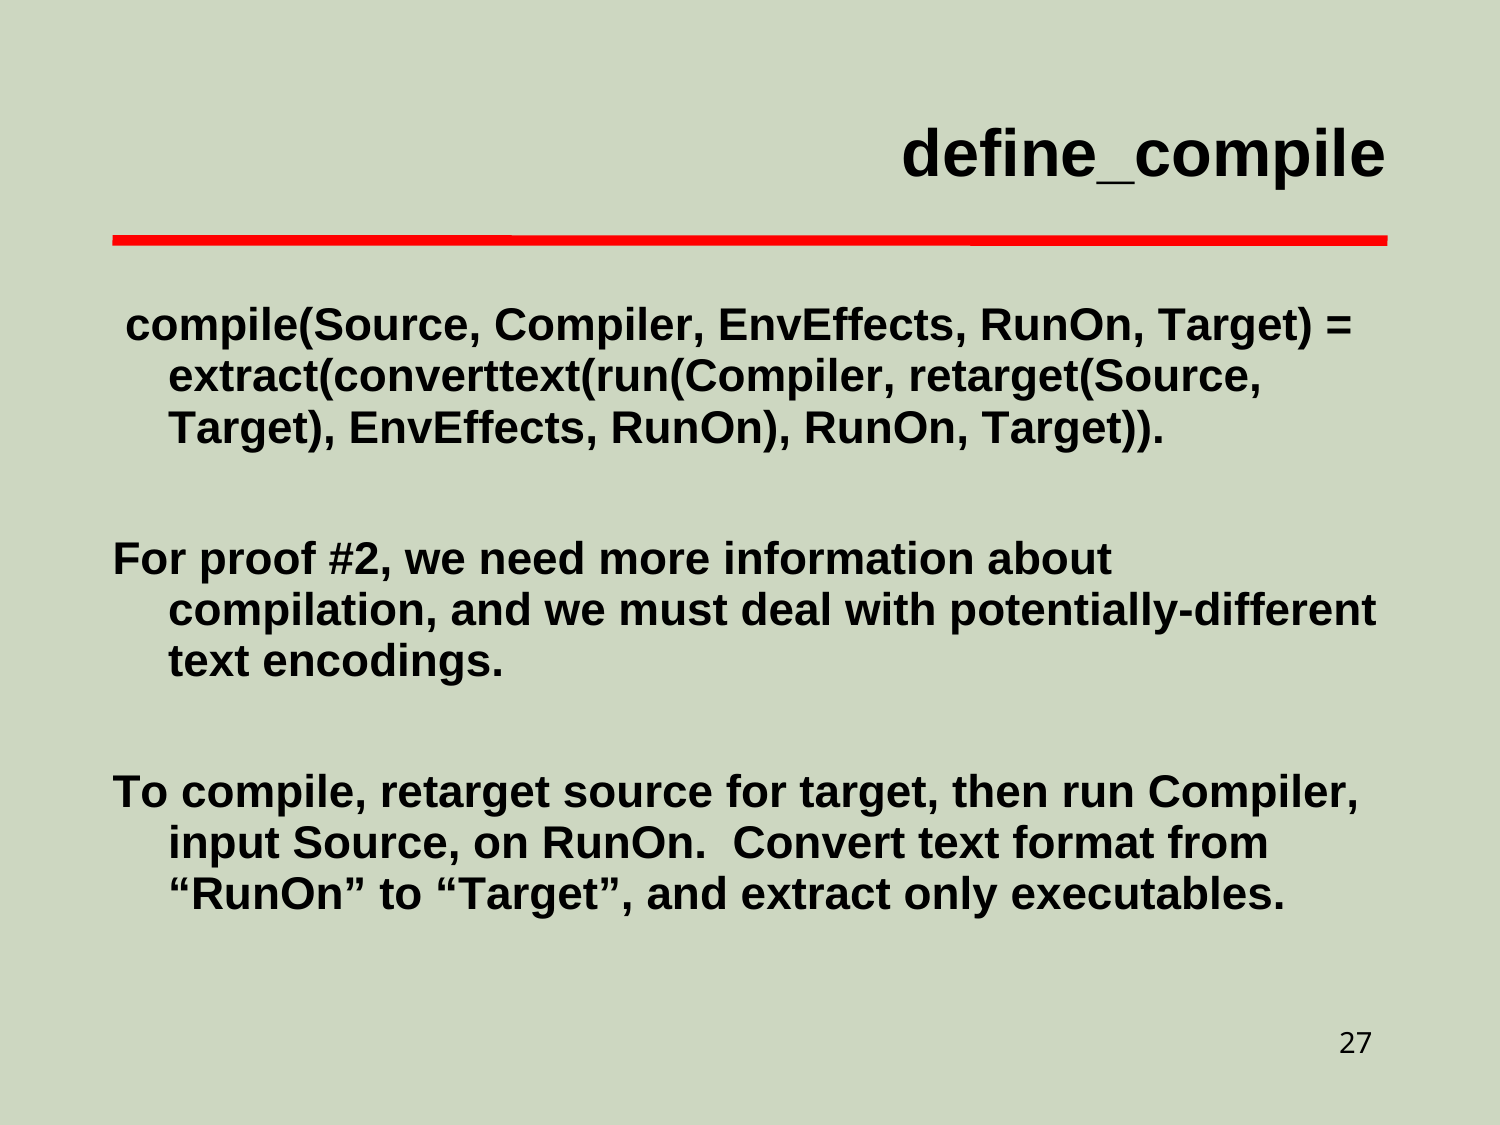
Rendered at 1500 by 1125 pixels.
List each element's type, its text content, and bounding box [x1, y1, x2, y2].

title define_compile [124, 117, 1387, 192]
list compile(Source, Compiler, EnvEffects, RunOn, Target) = extract(converttext(run(Compiler, retarget(Source, Target), EnvEffects, RunOn), RunOn, Target)). For proof #2, we need more information about compilation, and we must deal with potentially-different text encodings. To compile, retarget source for target, then run Compiler, input Source, on RunOn. Convert text format from “RunOn” to “Target”, and extract only executables. [112, 299, 1387, 1099]
